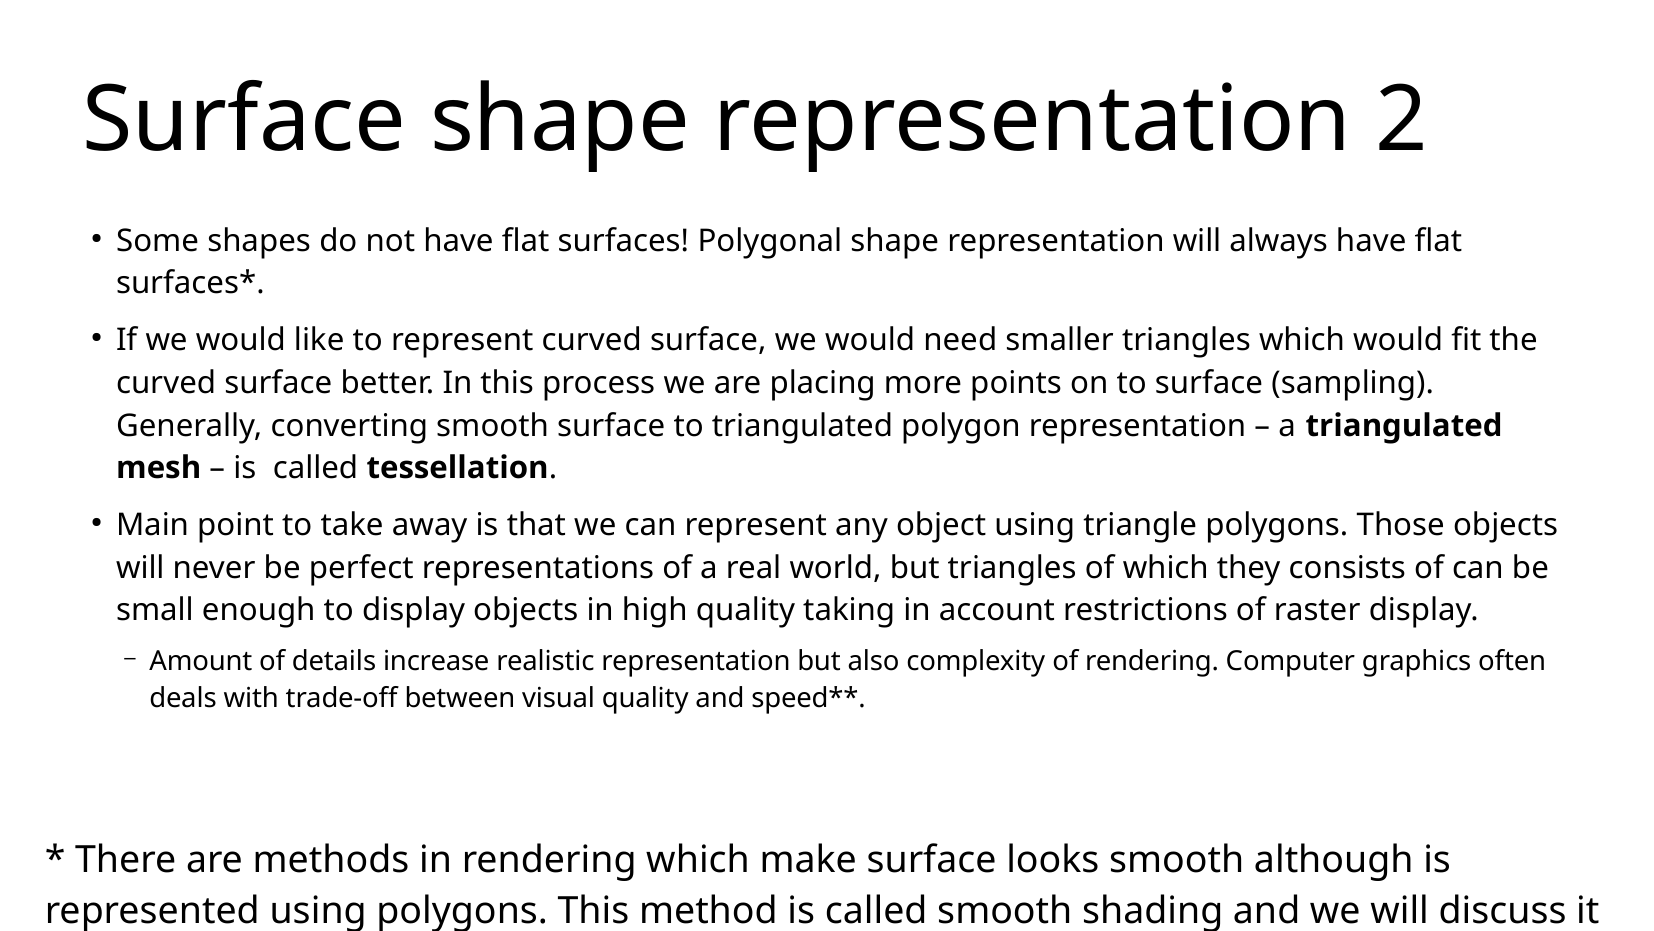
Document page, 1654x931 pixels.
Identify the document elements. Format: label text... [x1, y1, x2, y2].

title Surface shape representation 2 [82, 37, 1571, 193]
text_box * There are methods in rendering which make surface looks smooth although is represented using polygons. This method is called smooth shading and we will discuss it later. ** Finding good tradeoff between visual quality and object complexity is big research field in computer graphics. Note also that distance of viewing plays important role in amount of detail that it has to be represented. [30, 825, 1621, 931]
list Some shapes do not have flat surfaces! Polygonal shape representation will always have flat surfaces*. If we would like to represent curved surface, we would need smaller triangles which would fit the curved surface better. In this process we are placing more points on to surface (sampling). Generally, converting smooth surface to triangulated polygon representation – a triangulated mesh – is called tessellation. Main point to take away is that we can represent any object using triangle polygons. Those objects will never be perfect representations of a real world, but triangles of which they consists of can be small enough to display objects in high quality taking in account restrictions of raster display. Amount of details increase realistic representation but also complexity of rendering. Computer graphics often deals with trade-off between visual quality and speed**. [82, 217, 1571, 758]
